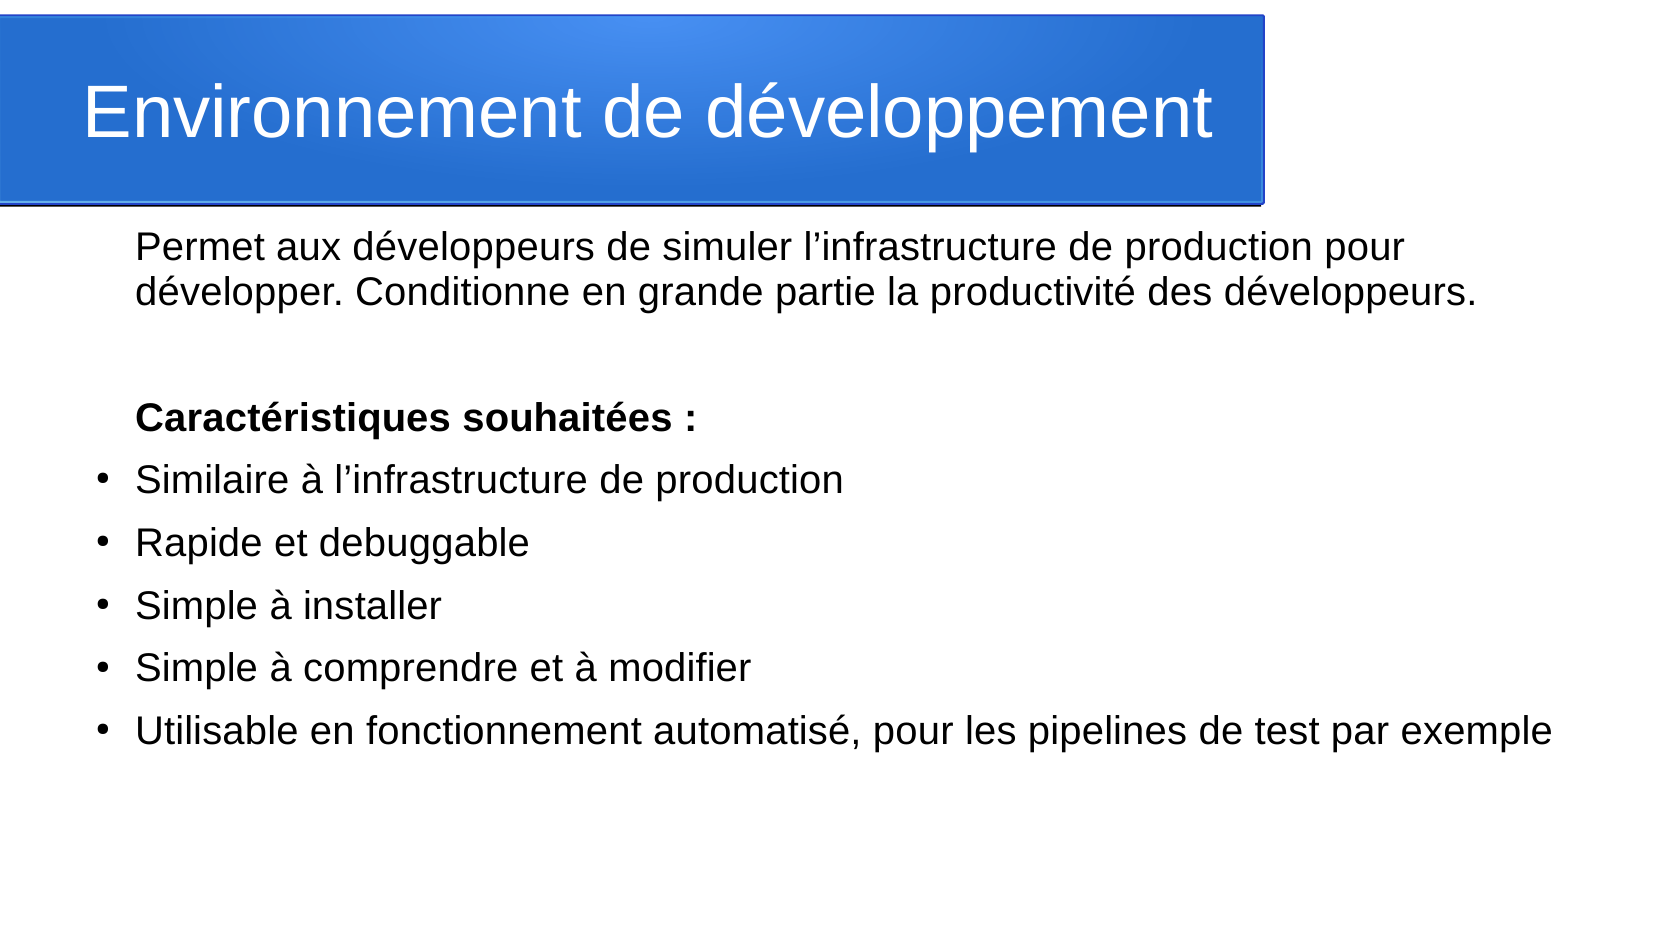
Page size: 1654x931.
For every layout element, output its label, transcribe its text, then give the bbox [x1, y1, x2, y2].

title Environnement de développement [82, 35, 1235, 189]
list Permet aux développeurs de simuler l’infrastructure de production pour développer. Conditionne en grande partie la productivité des développeurs. Caractéristiques souhaitées : Similaire à l’infrastructure de production Rapide et debuggable Simple à installer Simple à comprendre et à modifier Utilisable en fonctionnement automatisé, pour les pipelines de test par exemple [82, 224, 1571, 764]
